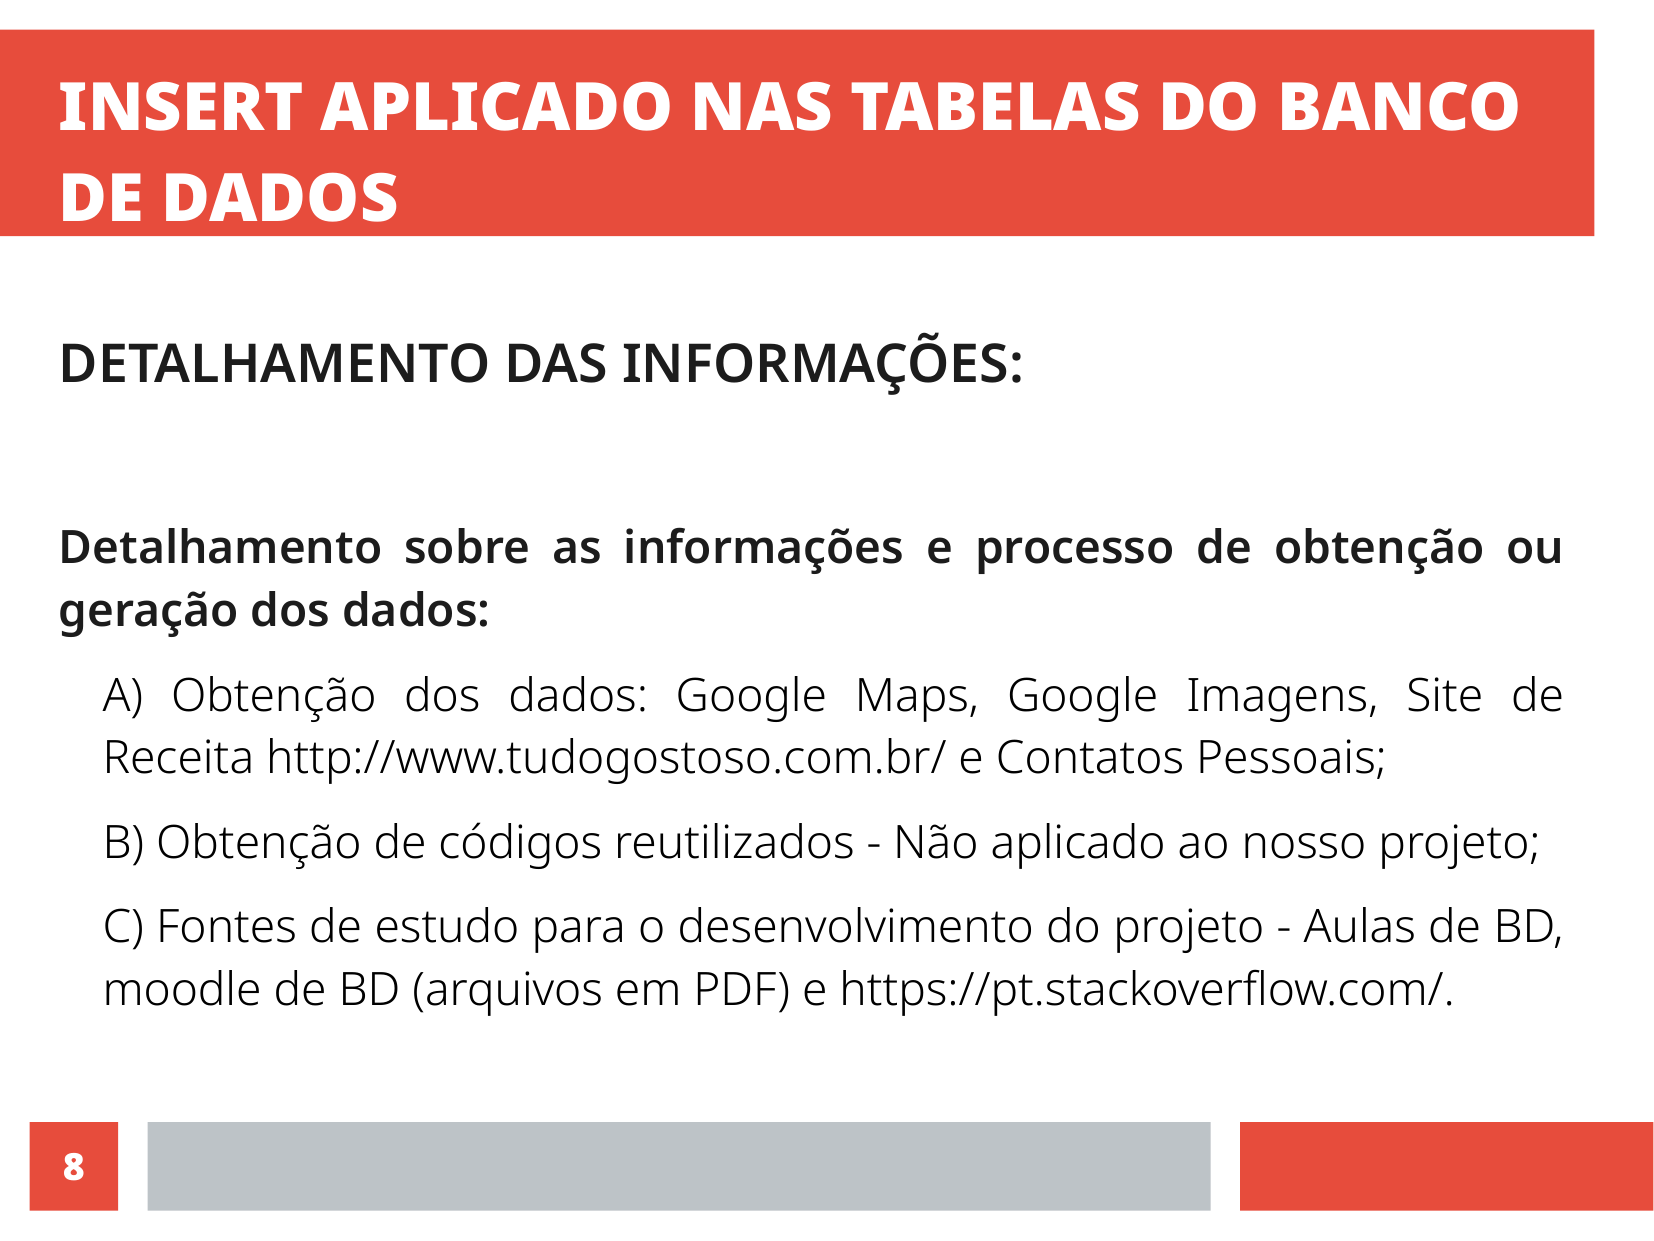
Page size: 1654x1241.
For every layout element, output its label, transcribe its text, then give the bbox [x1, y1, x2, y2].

title INSERT APLICADO NAS TABELAS DO BANCO DE DADOS [59, 59, 1595, 207]
list DETALHAMENTO DAS INFORMAÇÕES: Detalhamento sobre as informações e processo de obtenção ou geração dos dados: A) Obtenção dos dados: Google Maps, Google Imagens, Site de Receita http://www.tudogostoso.com.br/ e Contatos Pessoais; B) Obtenção de códigos reutilizados - Não aplicado ao nosso projeto; C) Fontes de estudo para o desenvolvimento do projeto - Aulas de BD, moodle de BD (arquivos em PDF) e https://pt.stackoverflow.com/. [59, 324, 1565, 1093]
